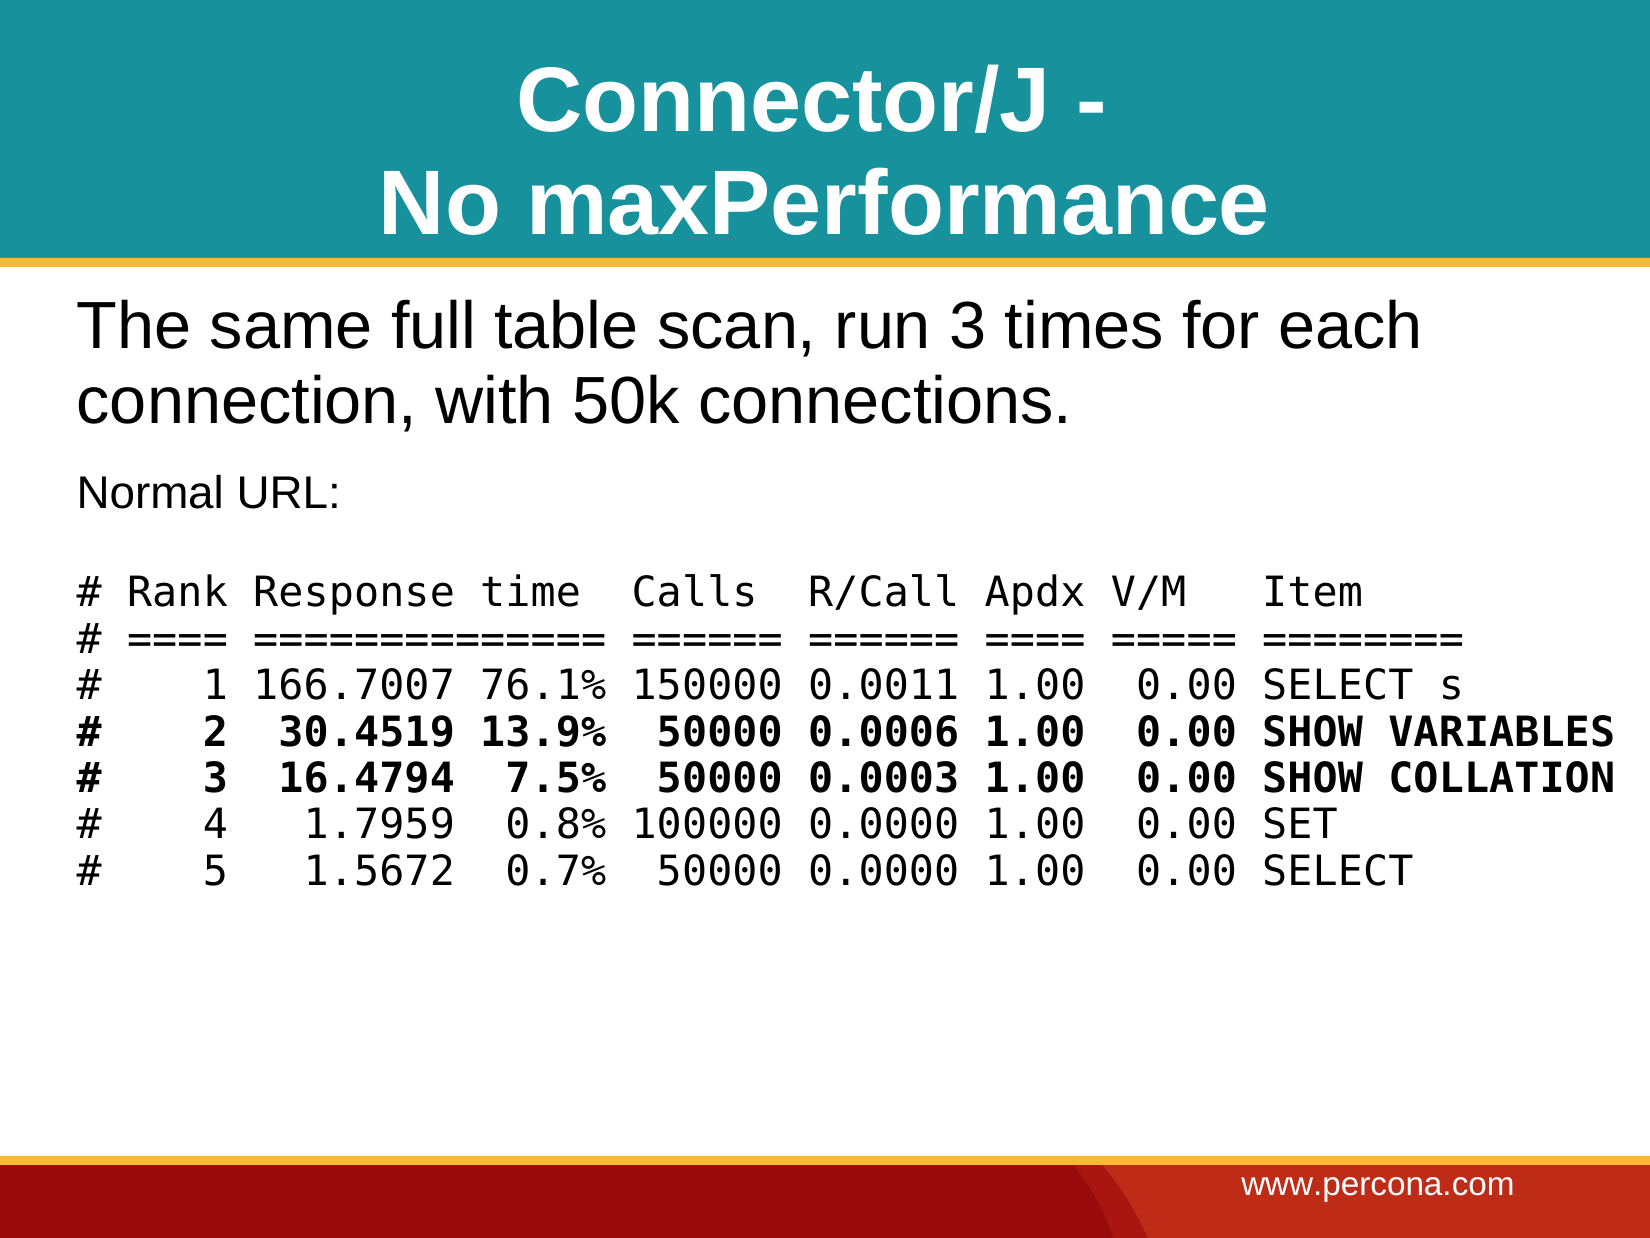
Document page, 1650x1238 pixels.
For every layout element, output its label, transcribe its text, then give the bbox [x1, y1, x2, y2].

title Connector/J - No maxPerformance [82, 15, 1568, 289]
list The same full table scan, run 3 times for each connection, with 50k connections. Normal URL: # Rank Response time Calls R/Call Apdx V/M Item # ==== ============== ====== ====== ==== ===== ======== # 1 166.7007 76.1% 150000 0.0011 1.00 0.00 SELECT s # 2 30.4519 13.9% 50000 0.0006 1.00 0.00 SHOW VARIABLES # 3 16.4794 7.5% 50000 0.0003 1.00 0.00 SHOW COLLATION # 4 1.7959 0.8% 100000 0.0000 1.00 0.00 SET # 5 1.5672 0.7% 50000 0.0000 1.00 0.00 SELECT [76, 289, 1645, 1238]
text_box [0, 0, 1650, 1238]
